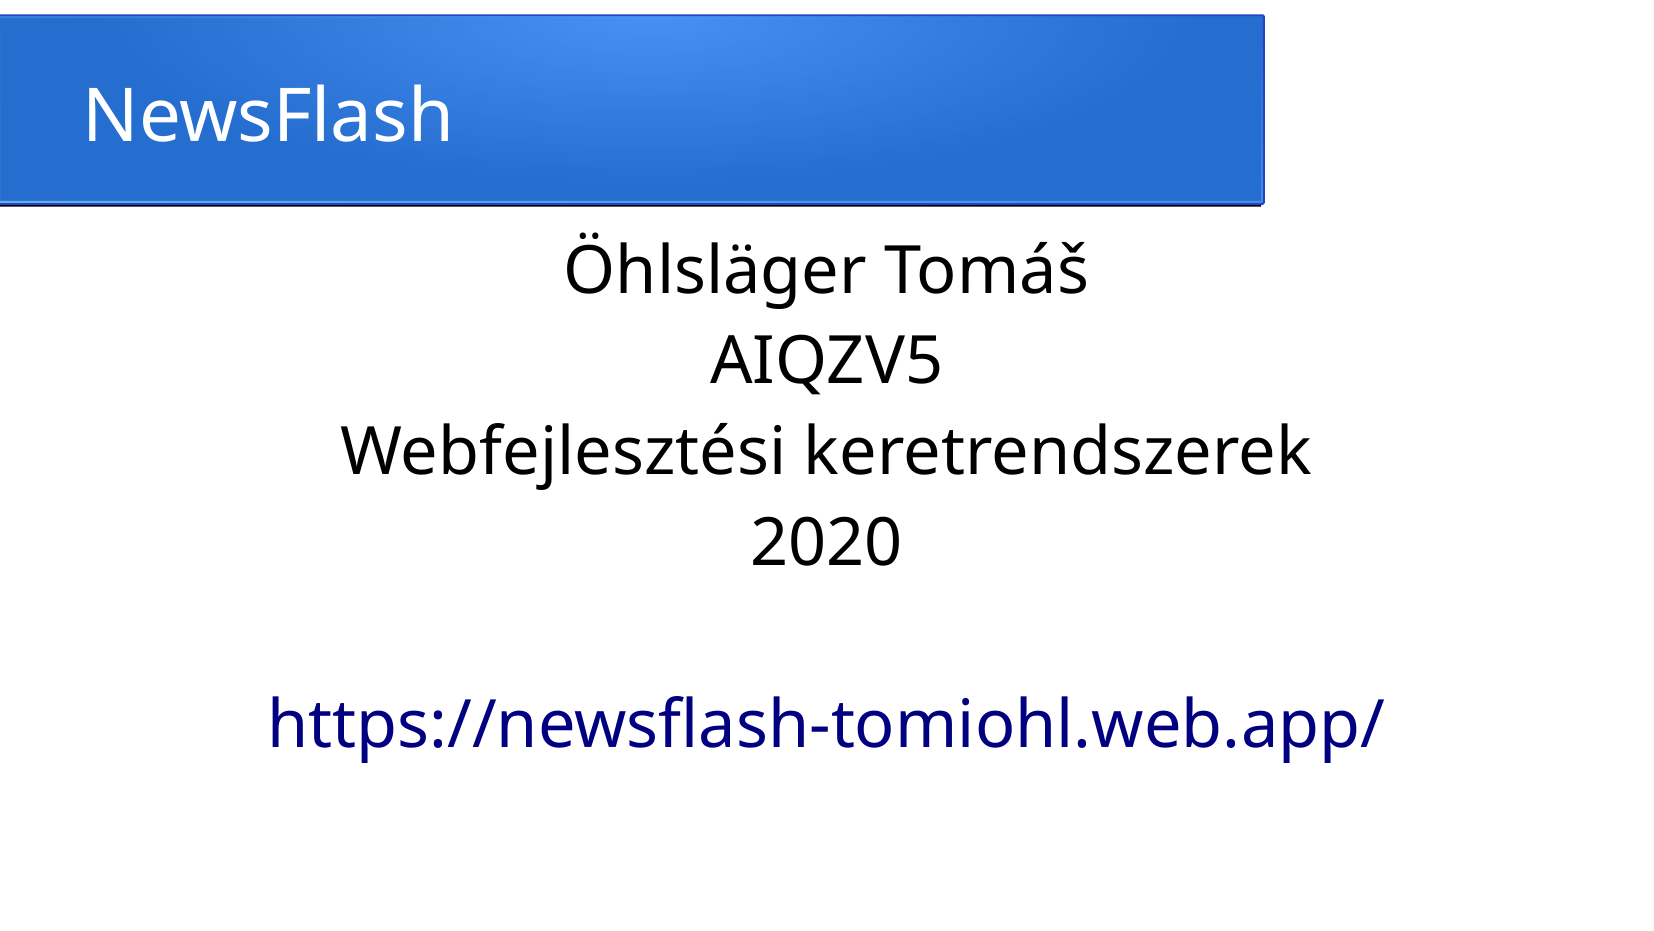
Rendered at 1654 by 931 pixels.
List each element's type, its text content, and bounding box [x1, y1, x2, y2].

title NewsFlash [82, 35, 1235, 189]
subtitle Öhlsläger Tomáš AIQZV5 Webfejlesztési keretrendszerek 2020 https://newsflash-tomiohl.web.app/ [82, 224, 1571, 764]
